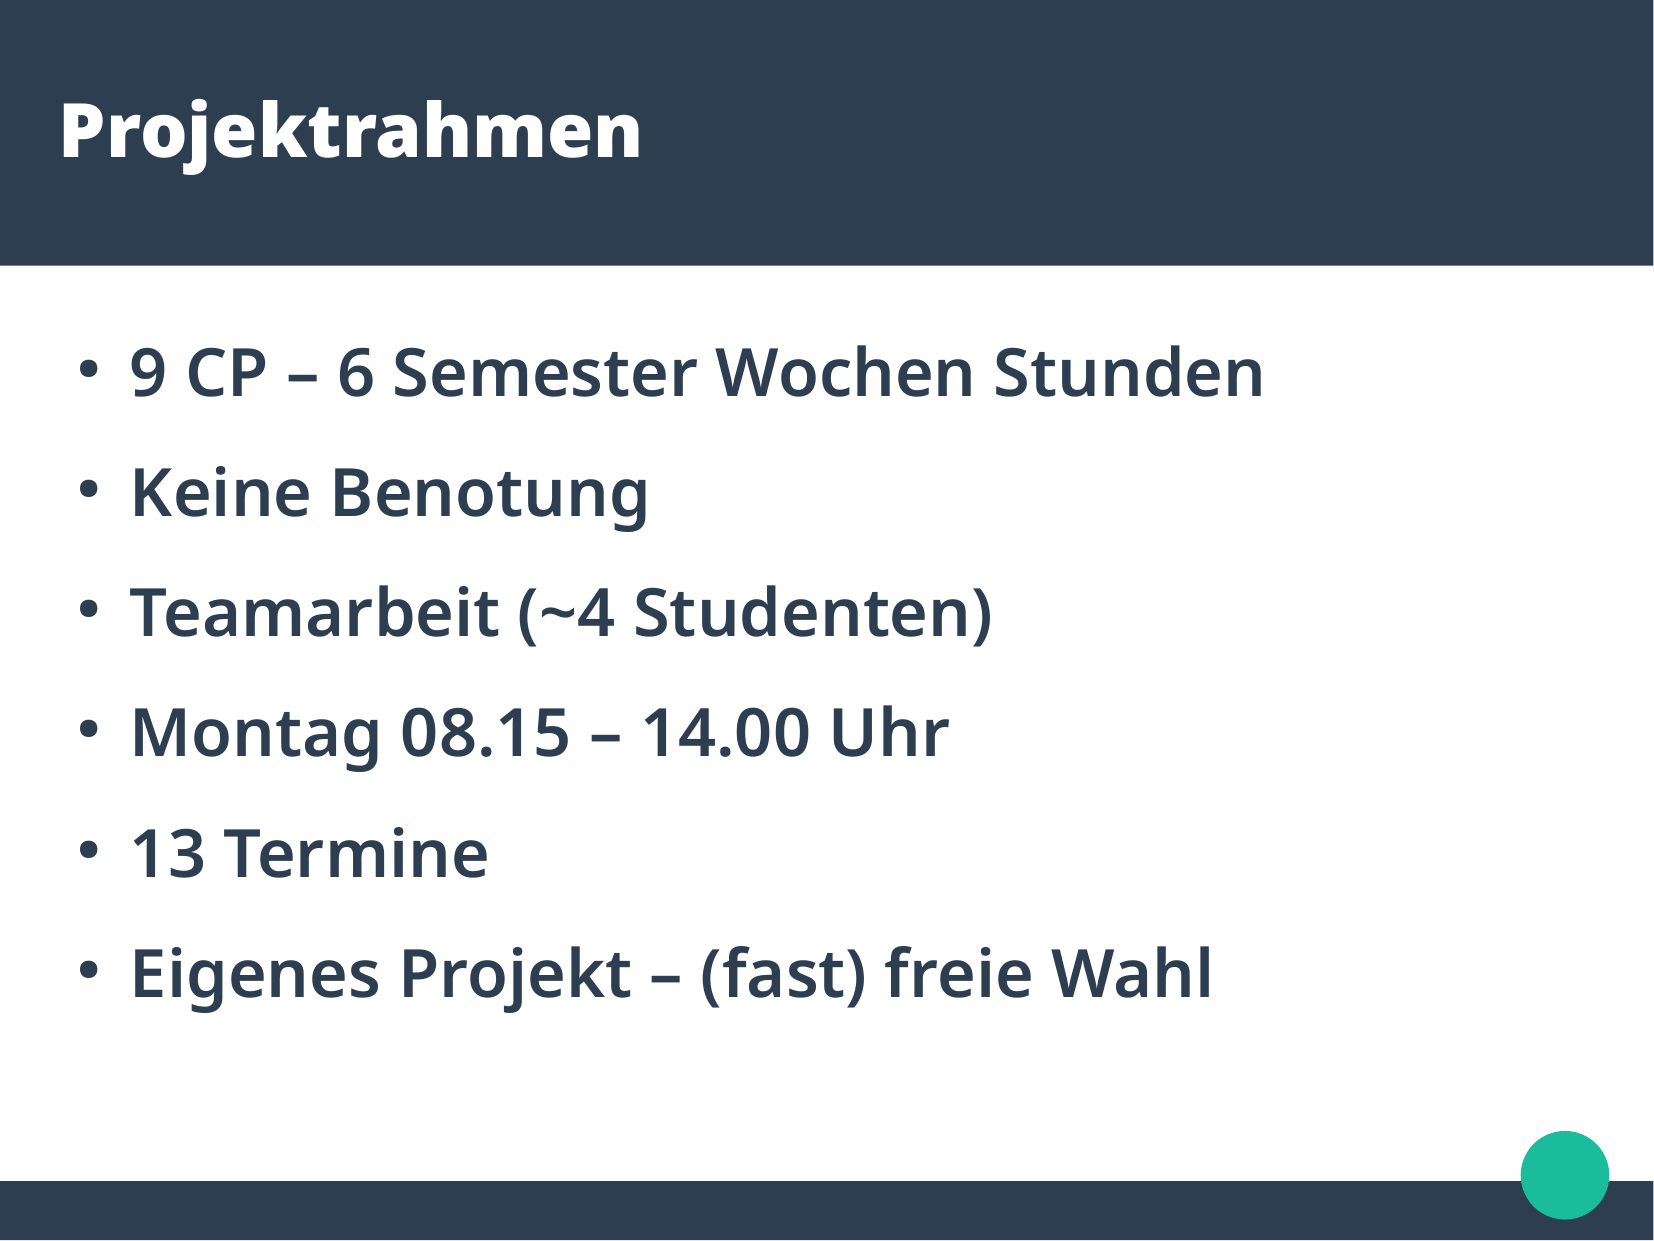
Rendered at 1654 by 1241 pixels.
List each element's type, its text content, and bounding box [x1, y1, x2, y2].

list 9 CP – 6 Semester Wochen Stunden Keine Benotung Teamarbeit (~4 Studenten) Montag 08.15 – 14.00 Uhr 13 Termine Eigenes Projekt – (fast) freie Wahl [59, 324, 1595, 1152]
title Projektrahmen [59, 49, 1595, 207]
